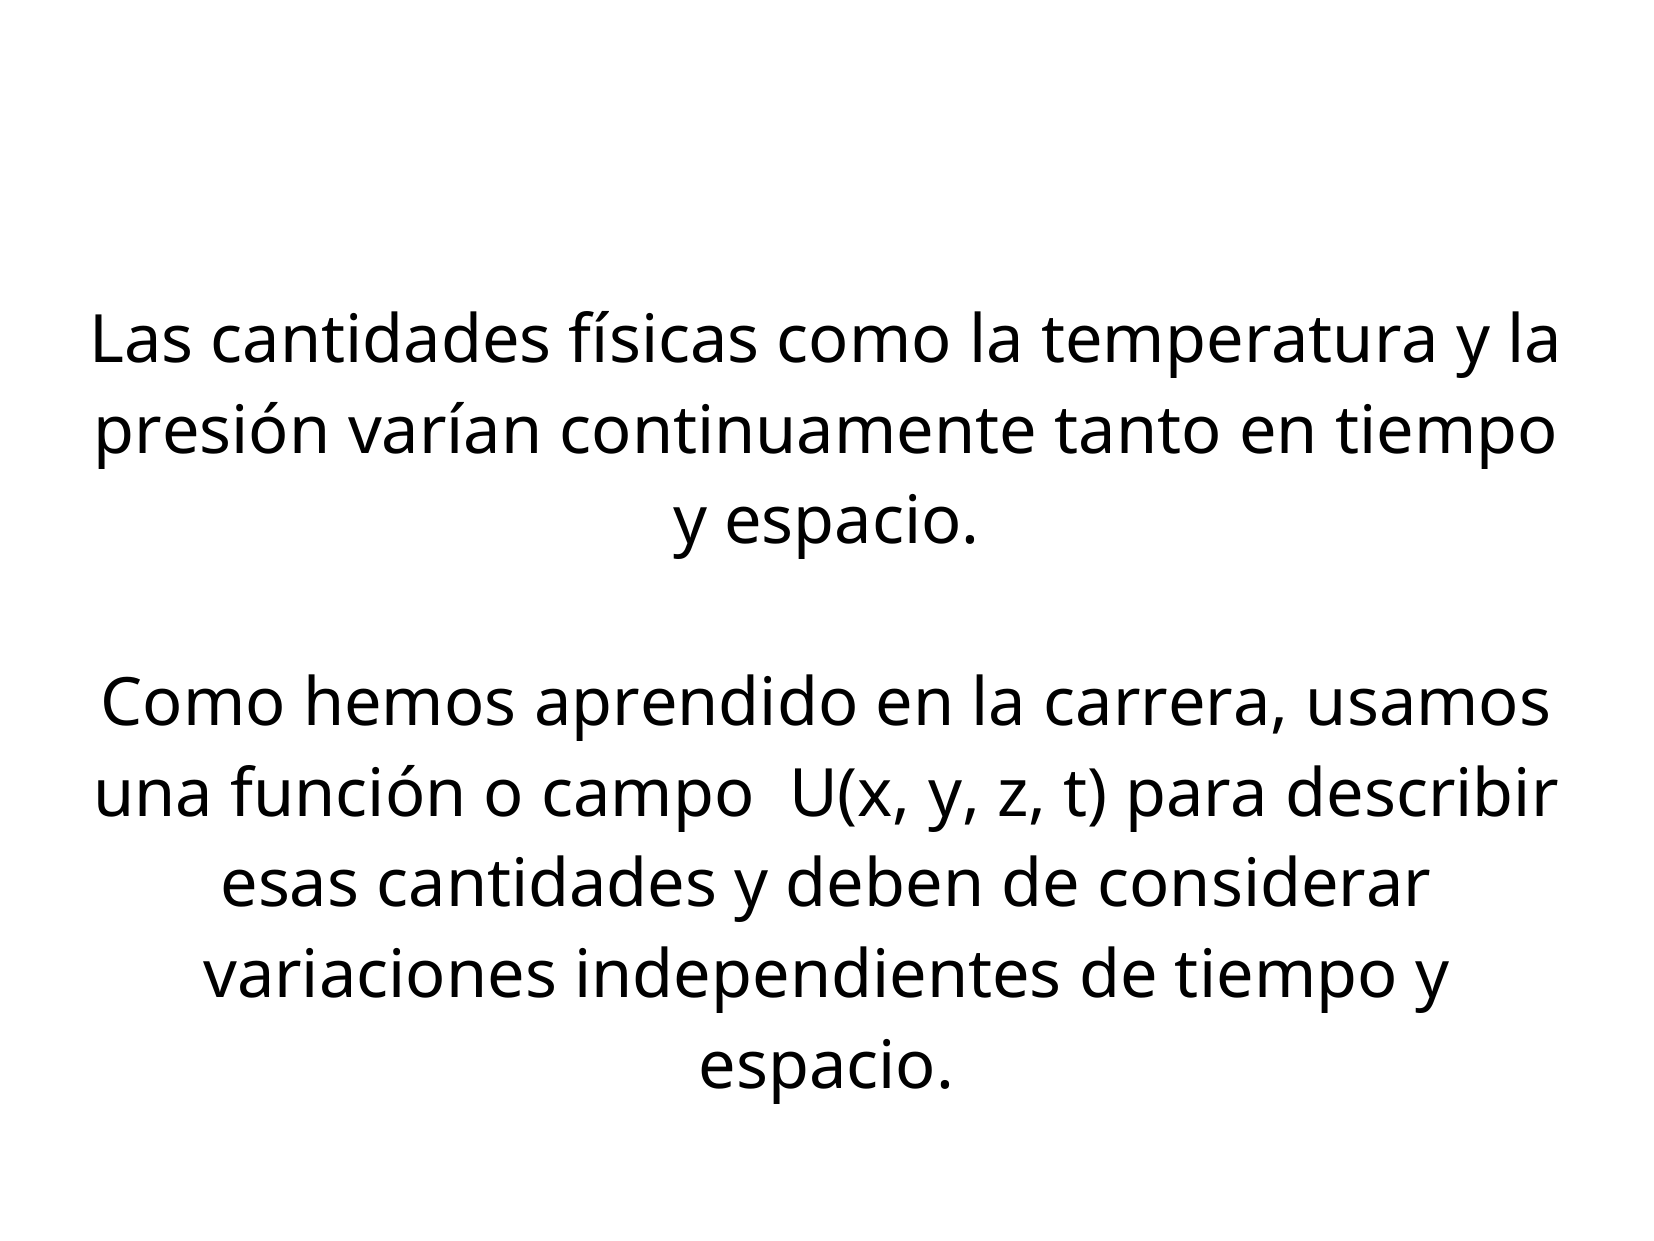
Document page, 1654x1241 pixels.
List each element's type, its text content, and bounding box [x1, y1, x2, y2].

subtitle Las cantidades físicas como la temperatura y la presión varían continuamente tanto en tiempo y espacio. Como hemos aprendido en la carrera, usamos una función o campo U(x, y, z, t) para describir esas cantidades y deben de considerar variaciones independientes de tiempo y espacio. [82, 297, 1571, 1102]
